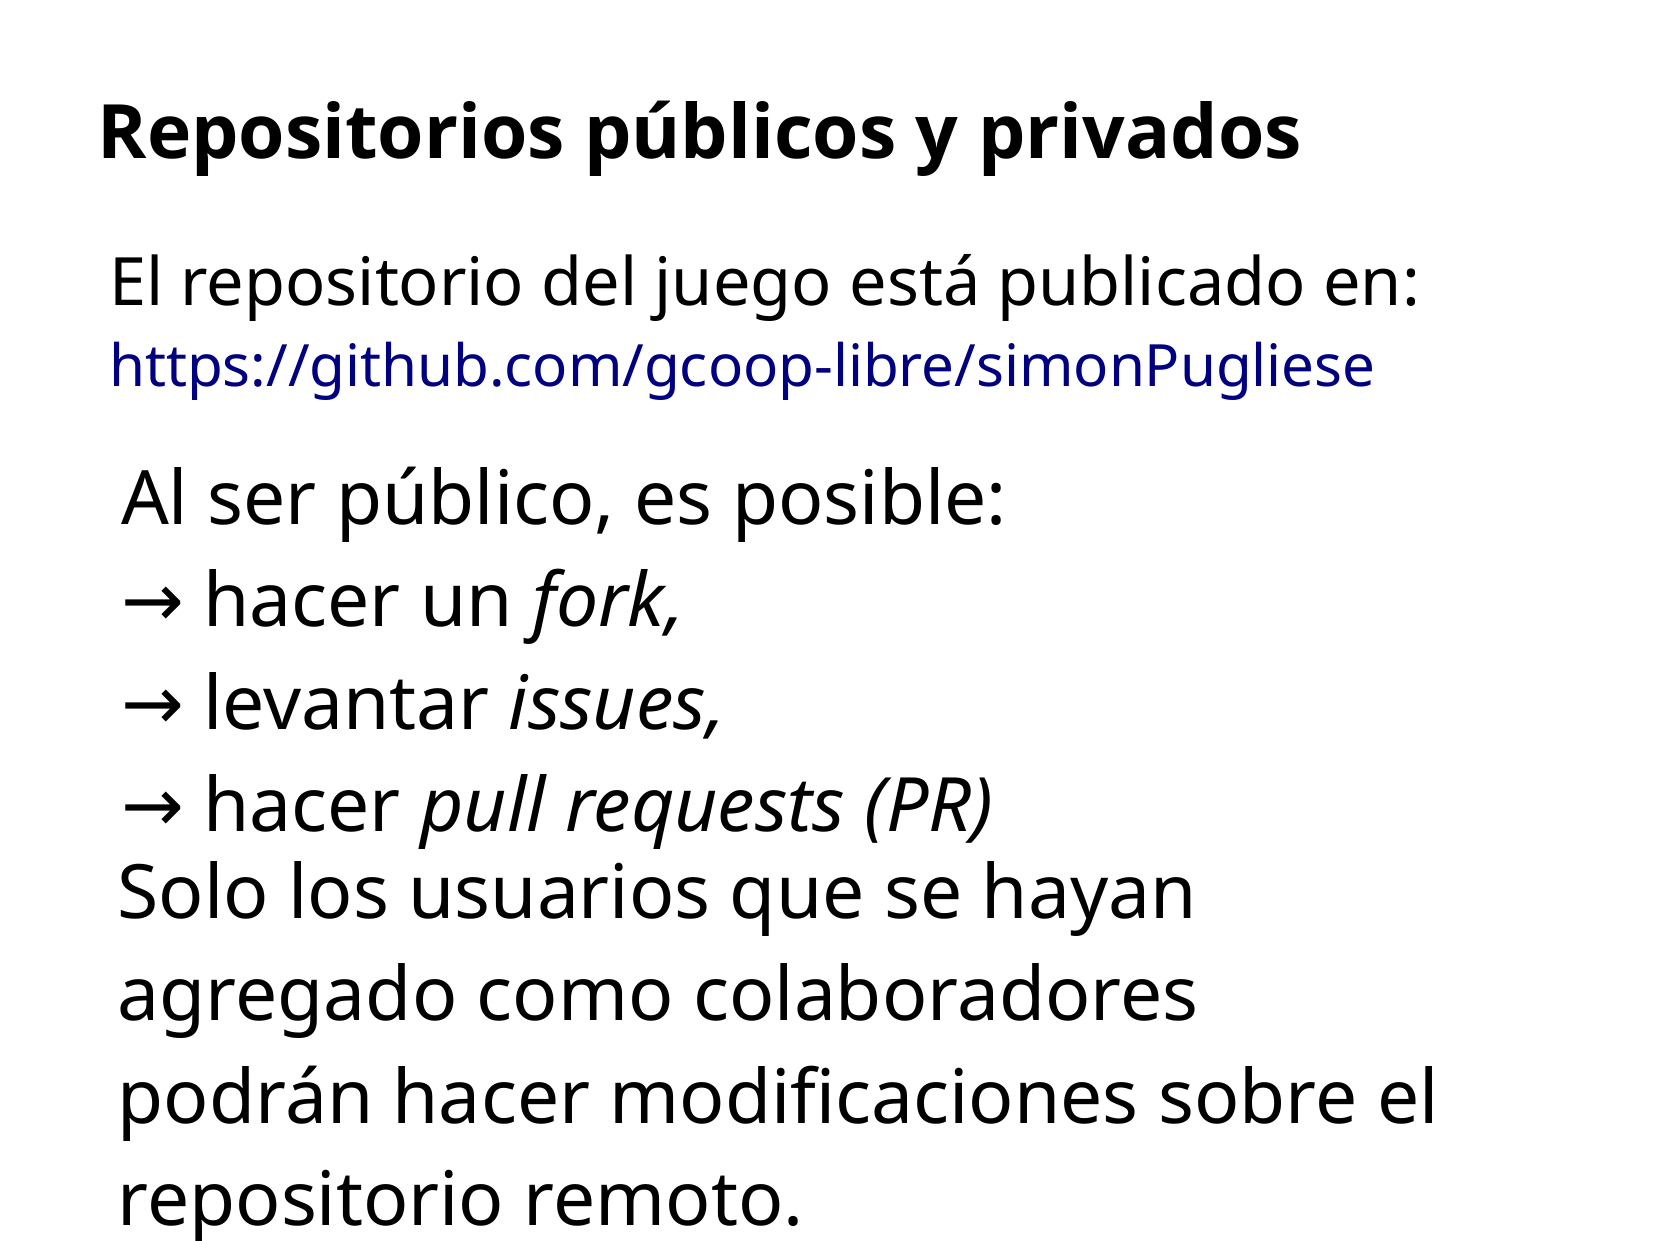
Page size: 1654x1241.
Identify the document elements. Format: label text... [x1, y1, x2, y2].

text_box Solo los usuarios que se hayan agregado como colaboradores podrán hacer modificaciones sobre el repositorio remoto. [102, 830, 1477, 1183]
text_box El repositorio del juego está publicado en: https://github.com/gcoop-libre/simonPugliese [94, 226, 1408, 382]
text_box Al ser público, es posible: → hacer un fork, → levantar issues, → hacer pull requests (PR) [106, 436, 1371, 830]
text_box Repositorios públicos y privados [82, 71, 1560, 255]
